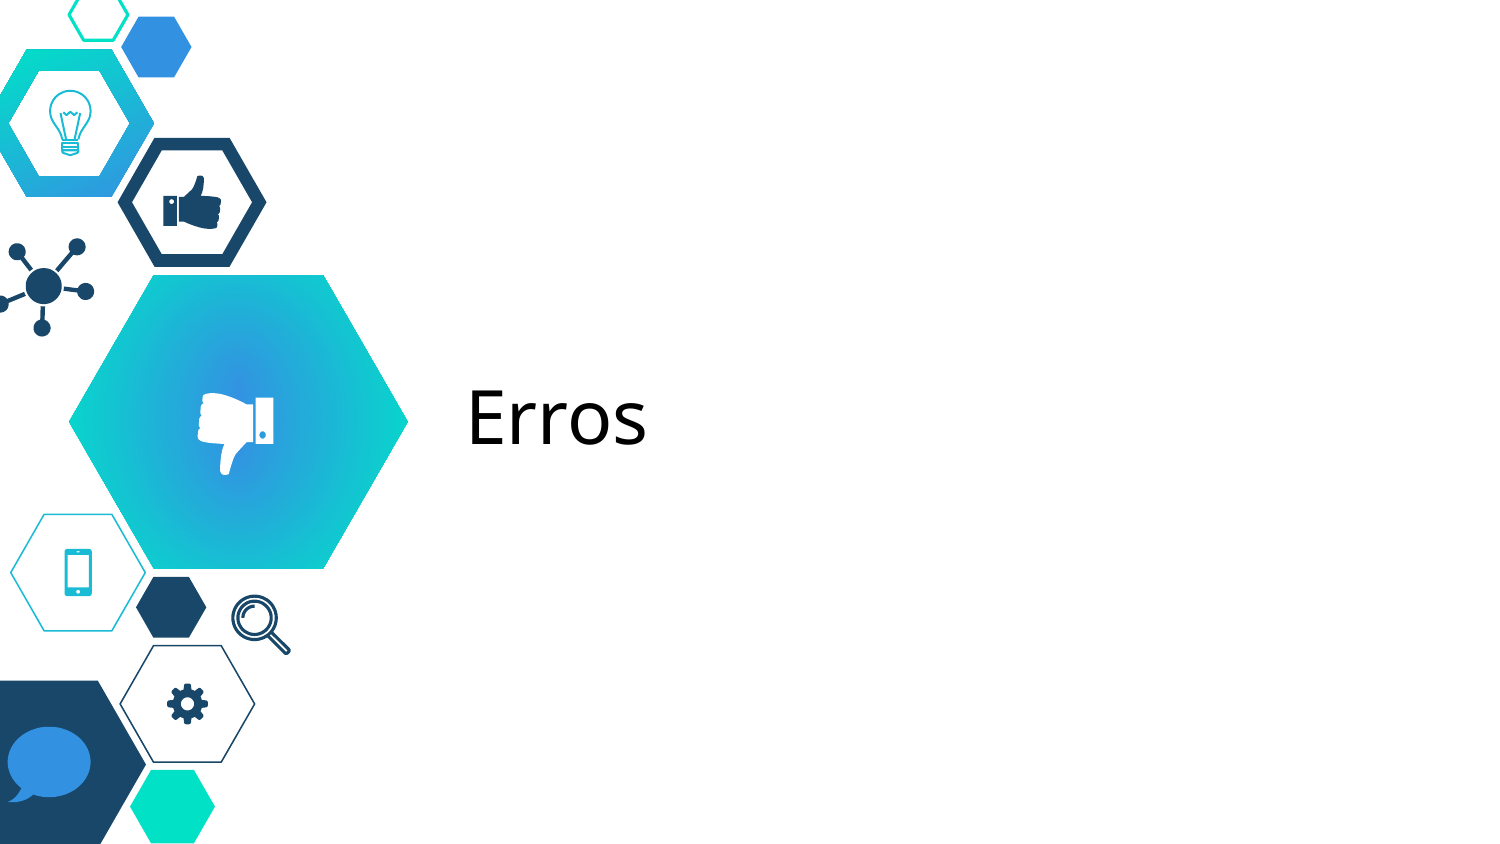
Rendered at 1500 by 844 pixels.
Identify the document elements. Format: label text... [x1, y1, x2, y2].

text_box [255, 397, 274, 444]
text_box [197, 393, 254, 475]
title Erros [450, 284, 1375, 475]
